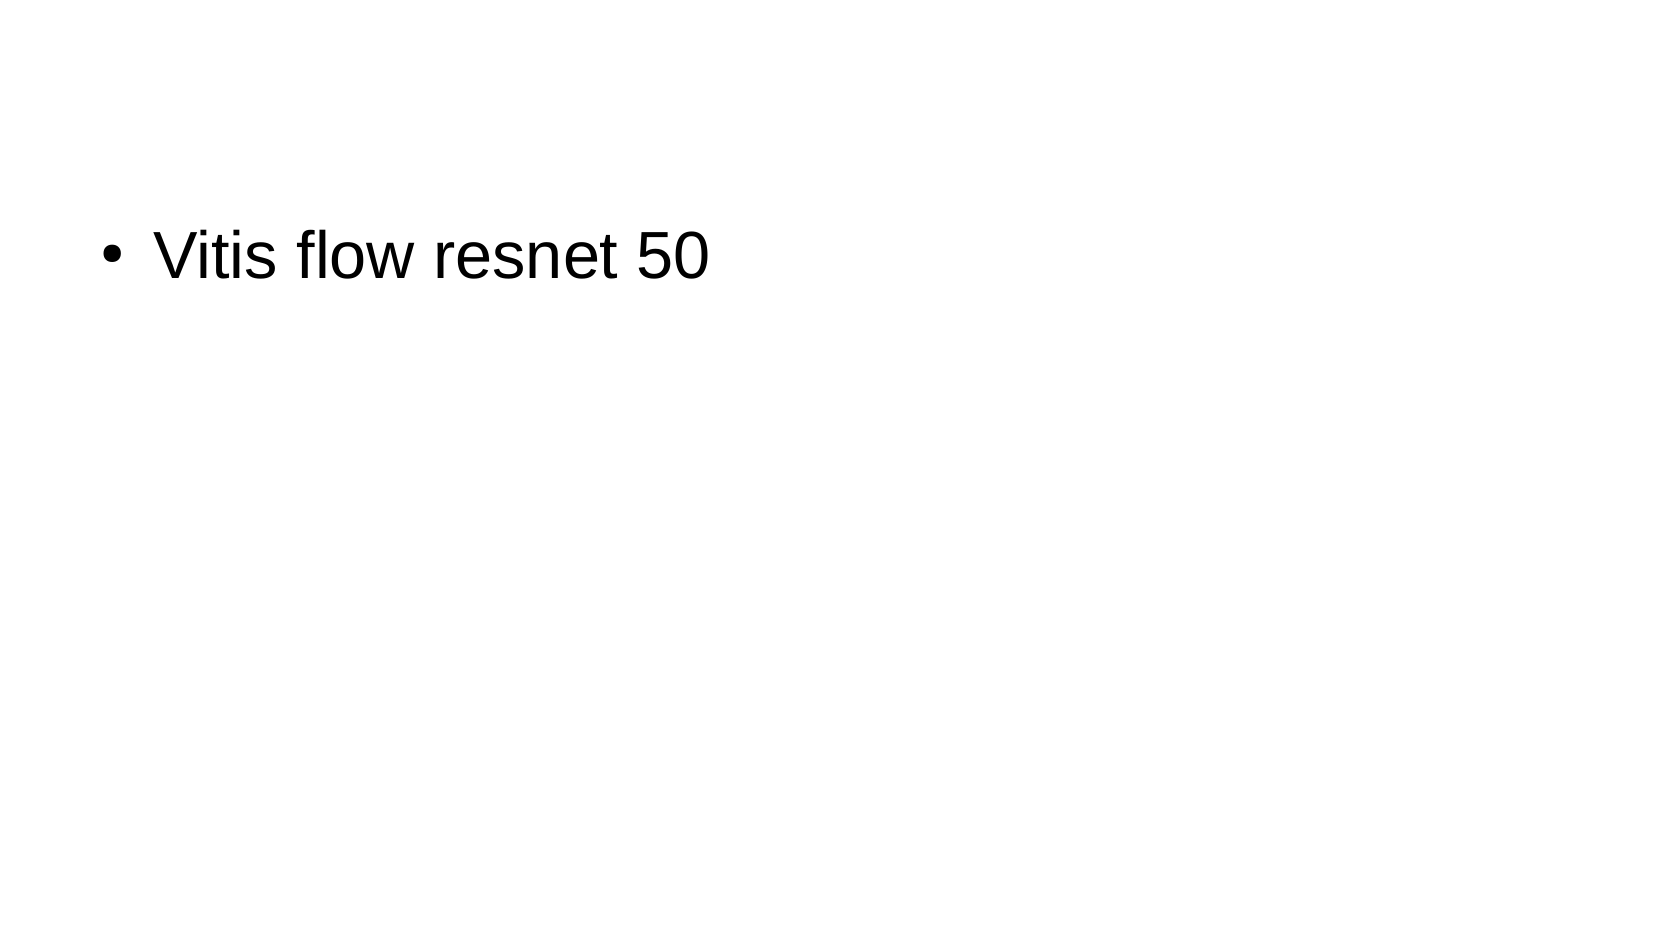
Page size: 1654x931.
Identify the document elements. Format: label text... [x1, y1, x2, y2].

list Vitis flow resnet 50 [82, 217, 1571, 758]
